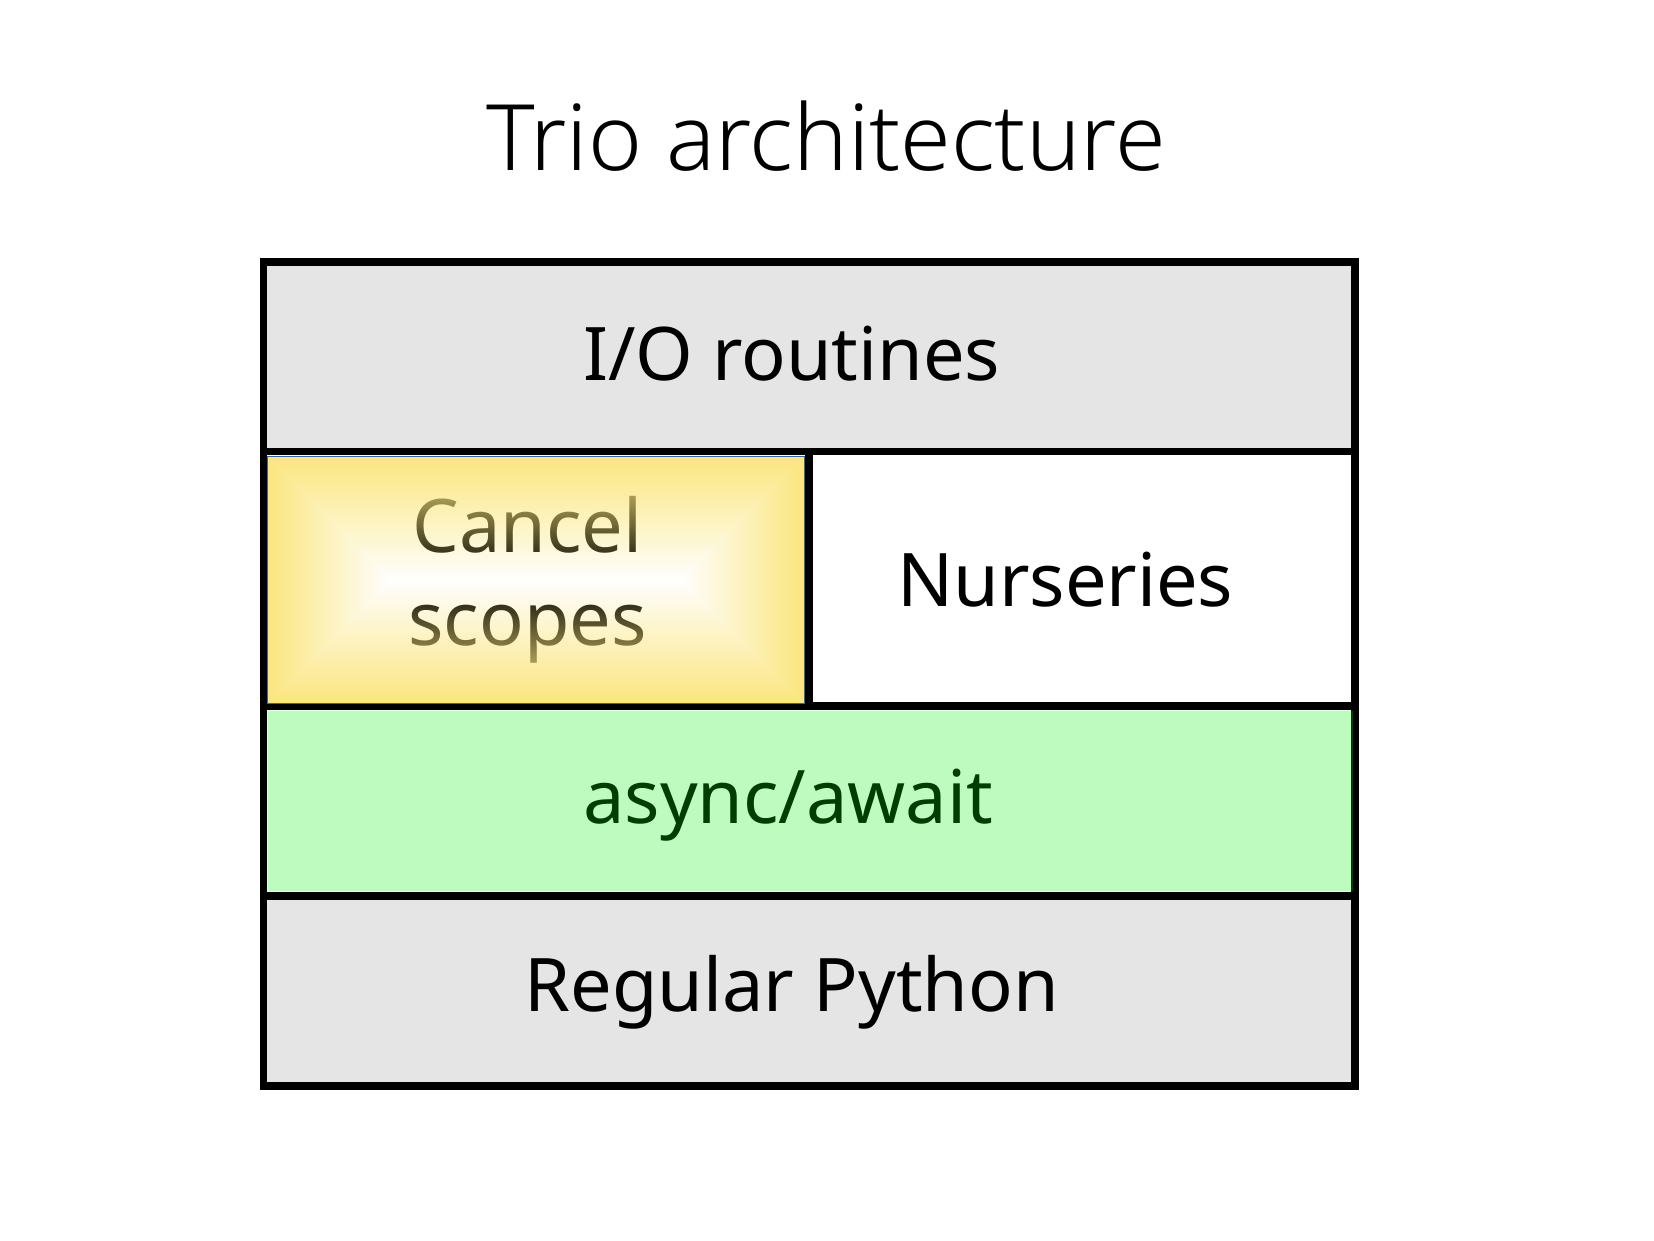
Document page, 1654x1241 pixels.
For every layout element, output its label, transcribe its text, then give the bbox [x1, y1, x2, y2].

picture [258, 256, 1360, 1092]
title Trio architecture [82, 31, 1571, 239]
text_box [267, 456, 805, 704]
text_box [267, 710, 1354, 892]
